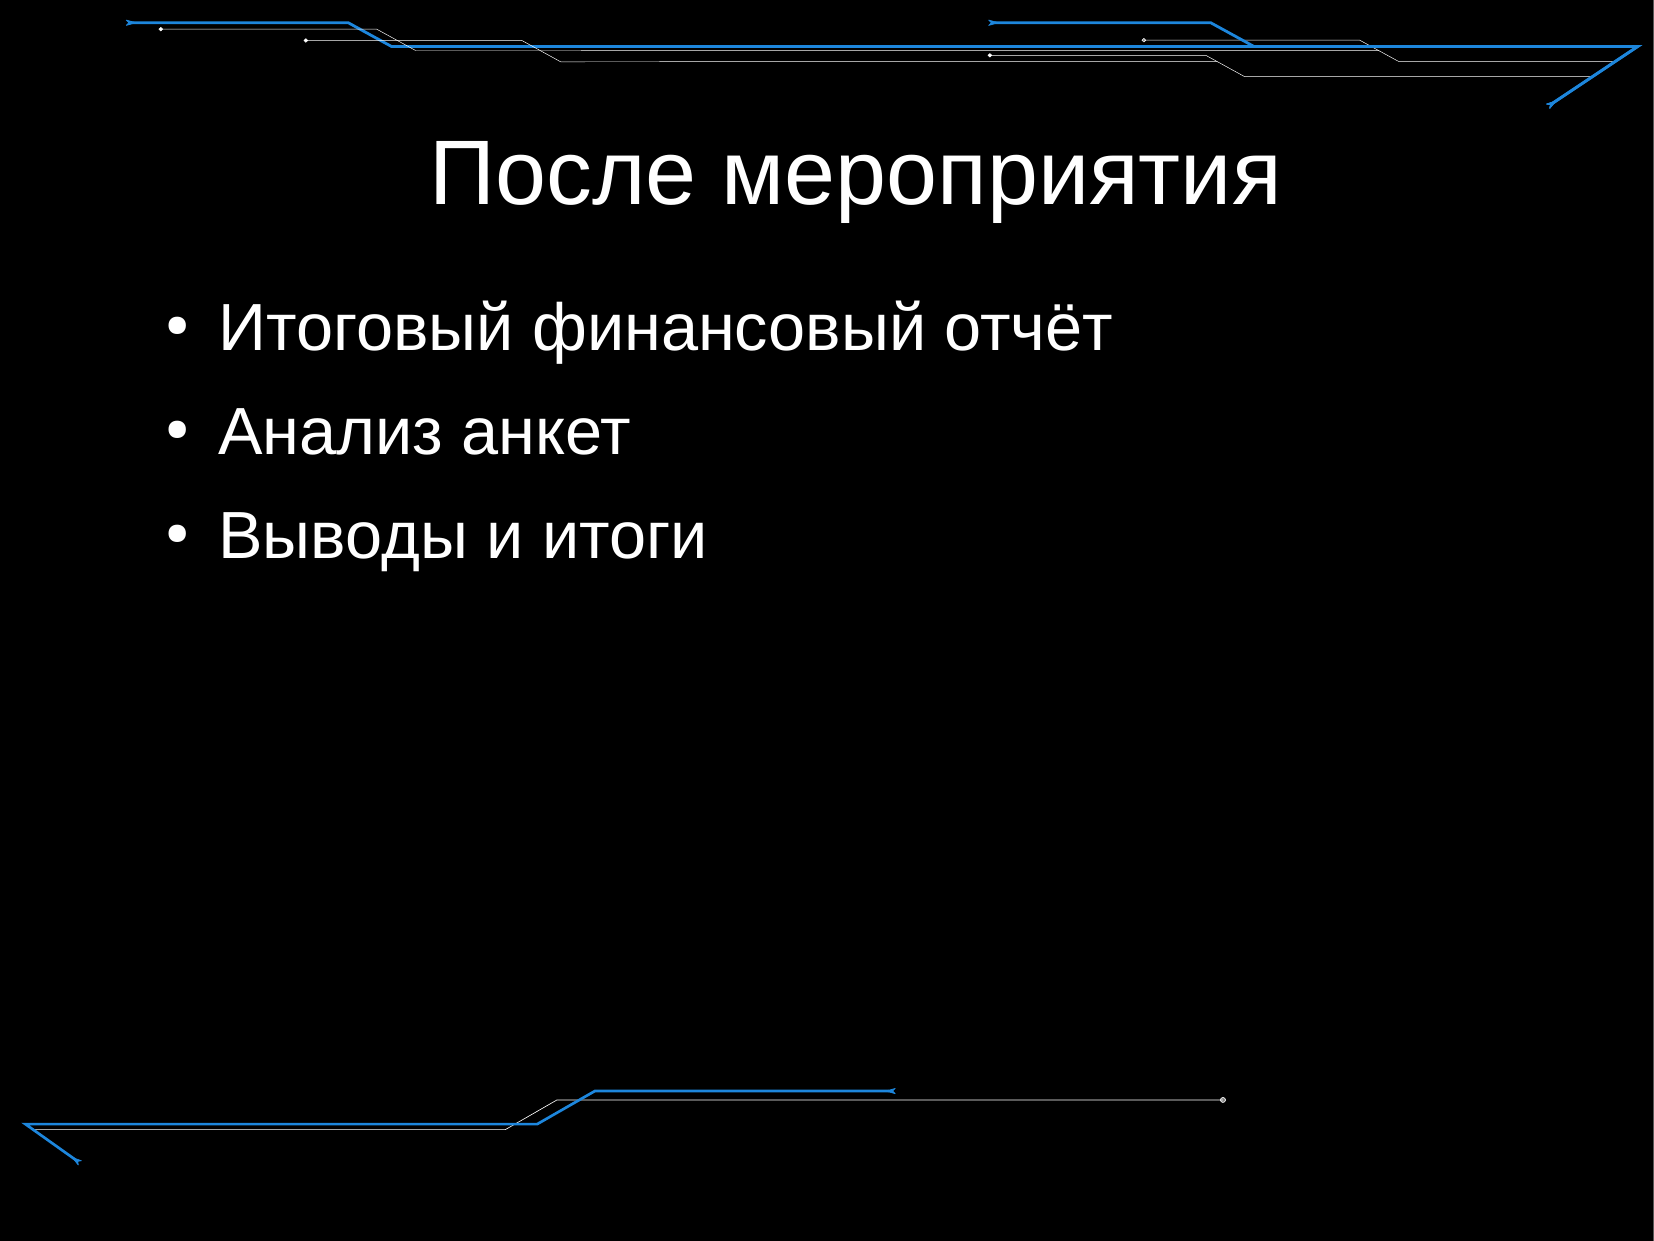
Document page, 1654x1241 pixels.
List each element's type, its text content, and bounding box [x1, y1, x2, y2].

title После мероприятия [147, 84, 1565, 262]
list Итоговый финансовый отчёт Анализ анкет Выводы и итоги [147, 289, 1565, 1010]
